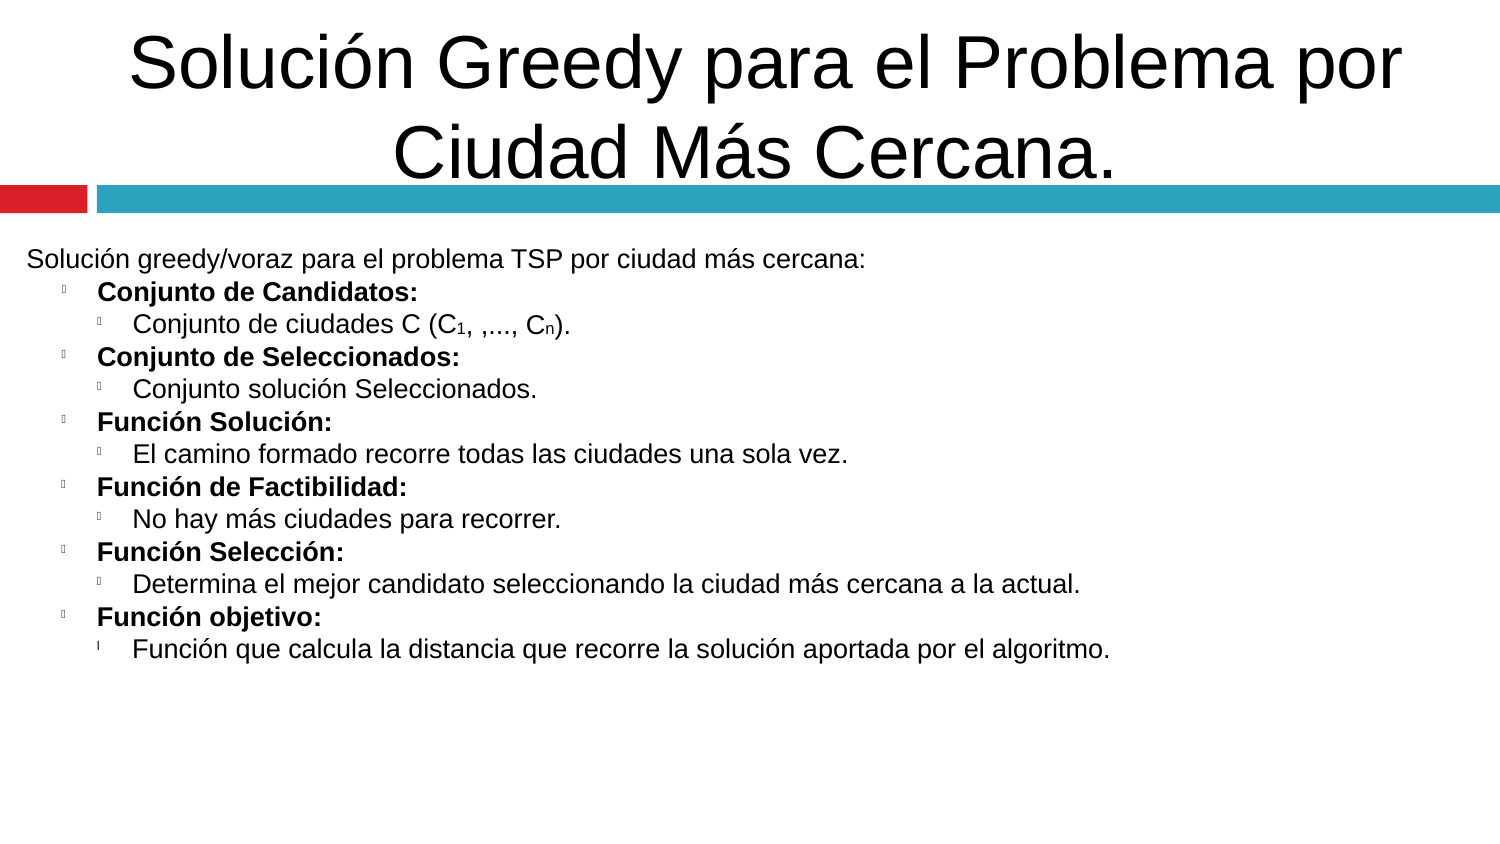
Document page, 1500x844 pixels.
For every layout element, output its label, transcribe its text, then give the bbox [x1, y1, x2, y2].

text_box Solución greedy/voraz para el problema TSP por ciudad más cercana: Conjunto de Candidatos: Conjunto de ciudades C (C1, ,..., Cn). Conjunto de Seleccionados: Conjunto solución Seleccionados. Función Solución: El camino formado recorre todas las ciudades una sola vez. Función de Factibilidad: No hay más ciudades para recorrer. Función Selección: Determina el mejor candidato seleccionando la ciudad más cercana a la actual. Función objetivo: Función que calcula la distancia que recorre la solución aportada por el algoritmo. [10, 234, 1453, 844]
text_box Solución Greedy para el Problema por Ciudad Más Cercana. [59, 6, 1453, 189]
